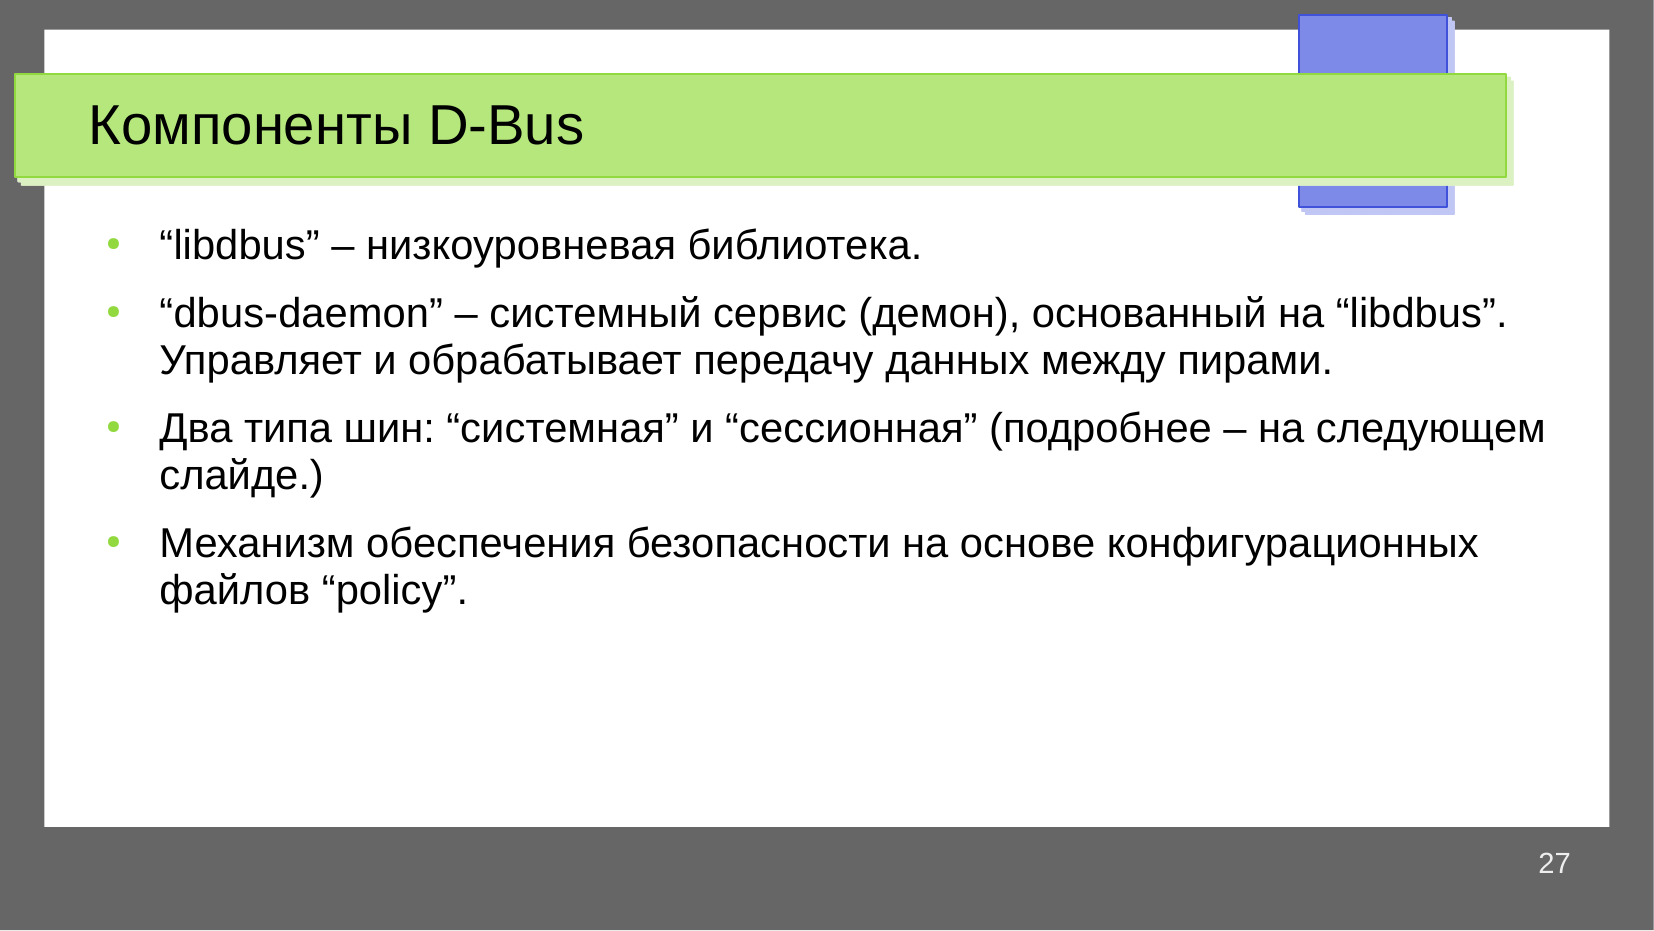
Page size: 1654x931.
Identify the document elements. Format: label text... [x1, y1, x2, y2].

list “libdbus” – низкоуровневая библиотека. “dbus-daemon” – системный сервис (демон), основанный на “libdbus”. Управляет и обрабатывает передачу данных между пирами. Два типа шин: “системная” и “сессионная” (подробнее – на следующем слайде.) Механизм обеспечения безопасности на основе конфигурационных файлов “policy”. [88, 221, 1565, 813]
title Компоненты D-Bus [88, 73, 1506, 178]
